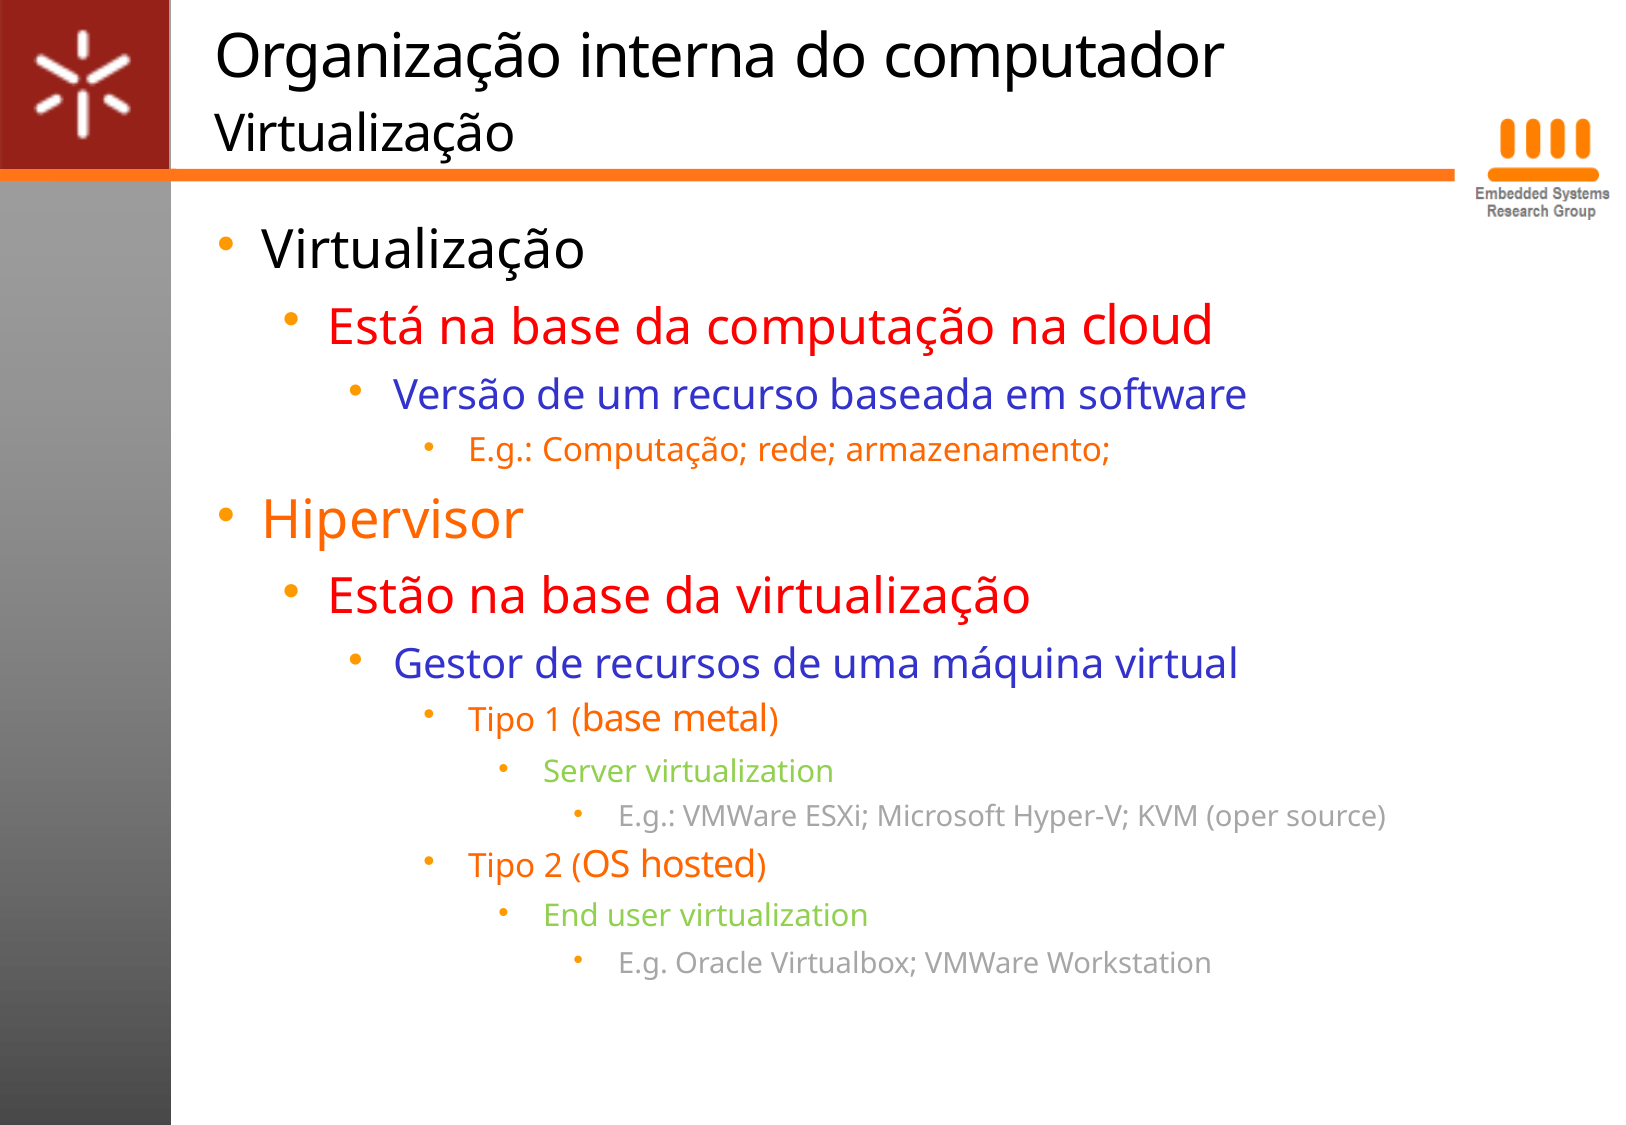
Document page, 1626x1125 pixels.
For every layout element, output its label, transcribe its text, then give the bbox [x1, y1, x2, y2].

picture [0, 182, 171, 1125]
text_box Virtualização Está na base da computação na cloud Versão de um recurso baseada em software E.g.: Computação; rede; armazenamento; Hipervisor Estão na base da virtualização Gestor de recursos de uma máquina virtual Tipo 1 (base metal) Server virtualization E.g.: VMWare ESXi; Microsoft Hyper-V; KVM (oper source) Tipo 2 (OS hosted) End user virtualization E.g. Oracle Virtualbox; VMWare Workstation [214, 200, 1479, 980]
picture [1475, 118, 1610, 220]
title Organização interna do computador Virtualização [212, 16, 1359, 234]
picture [0, 0, 171, 169]
